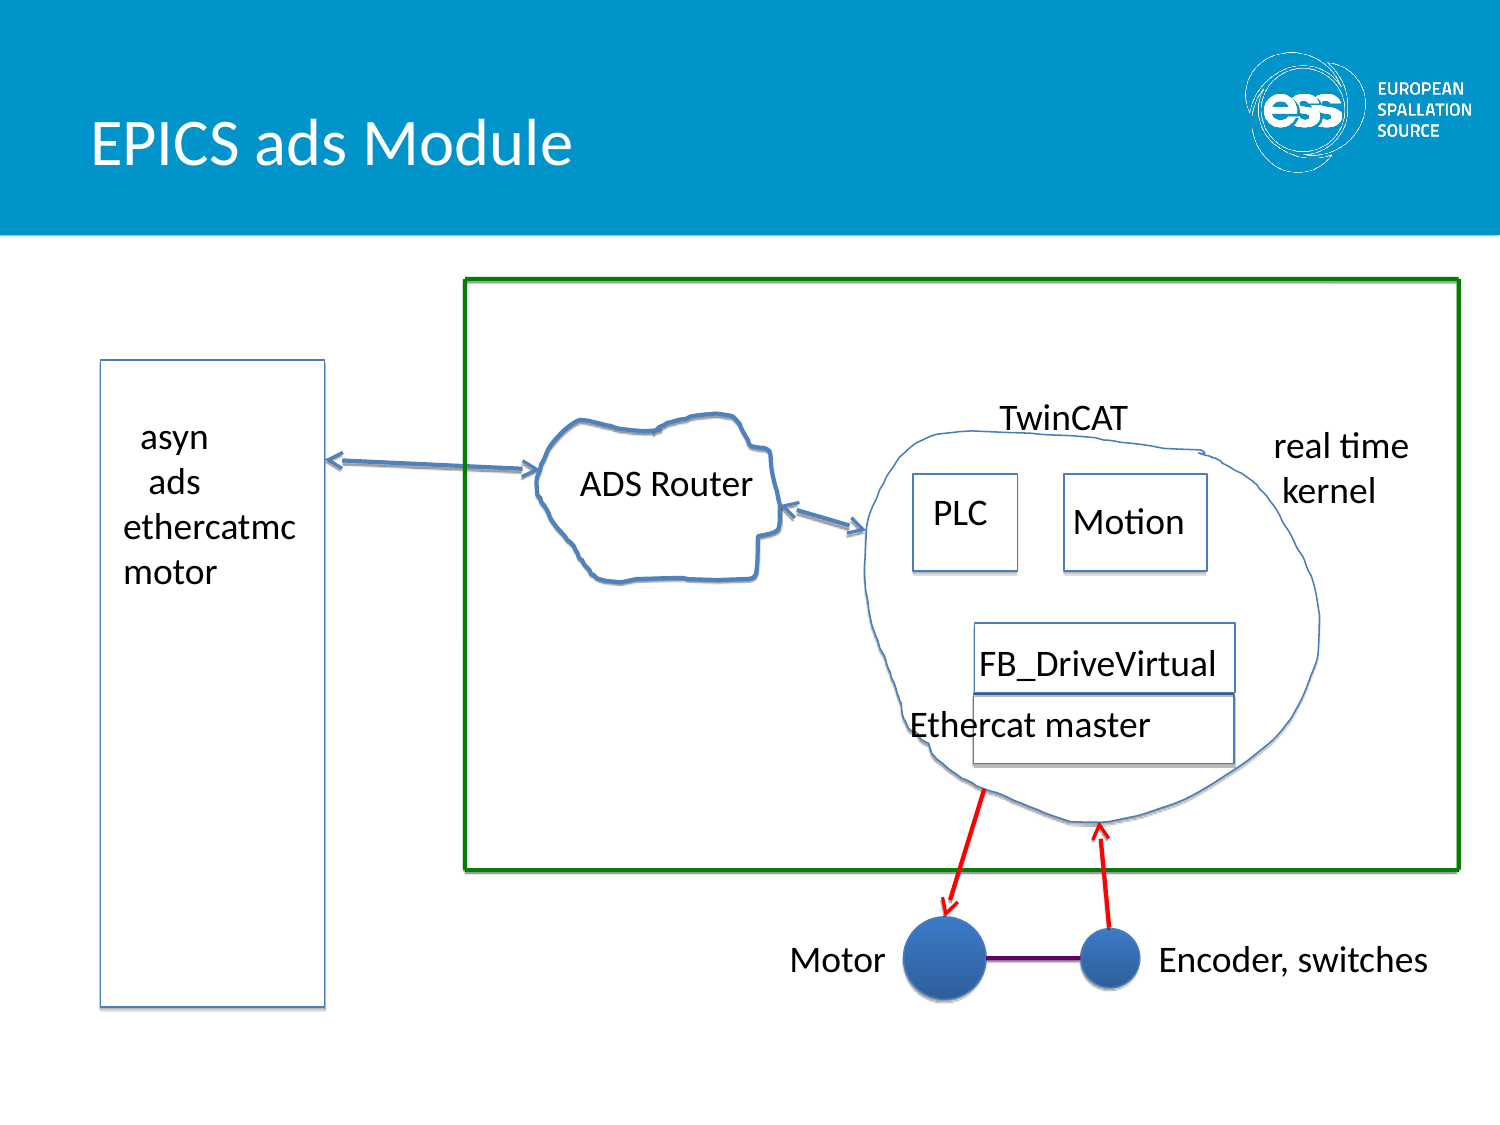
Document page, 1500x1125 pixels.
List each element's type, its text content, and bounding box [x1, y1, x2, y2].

text_box [100, 359, 325, 1007]
text_box Encoder, switches [1143, 927, 1444, 987]
picture [1398, 109, 1406, 115]
text_box FB_DriveVirtual [964, 631, 1232, 692]
text_box ADS Router [565, 451, 769, 557]
title EPICS ads Module [75, 45, 1247, 233]
text_box real time kernel [1258, 413, 1425, 519]
picture [1443, 86, 1450, 93]
text_box [903, 916, 987, 1000]
text_box Motion [1058, 489, 1200, 550]
text_box [1080, 928, 1140, 988]
picture [1423, 83, 1430, 94]
text_box Motor [774, 927, 902, 987]
picture [1400, 83, 1407, 94]
picture [1422, 125, 1428, 134]
picture [1389, 104, 1393, 115]
text_box asyn ads ethercatmc motor [108, 359, 325, 645]
picture [1409, 104, 1415, 115]
picture [1436, 104, 1444, 115]
picture [1379, 83, 1385, 94]
picture [1418, 104, 1423, 115]
picture [1432, 125, 1438, 136]
picture [1264, 94, 1342, 127]
picture [1454, 83, 1458, 94]
text_box PLC [918, 480, 1003, 541]
text_box TwinCAT [984, 385, 1143, 446]
text_box [864, 430, 1320, 823]
text_box Ethercat master [894, 692, 1166, 753]
